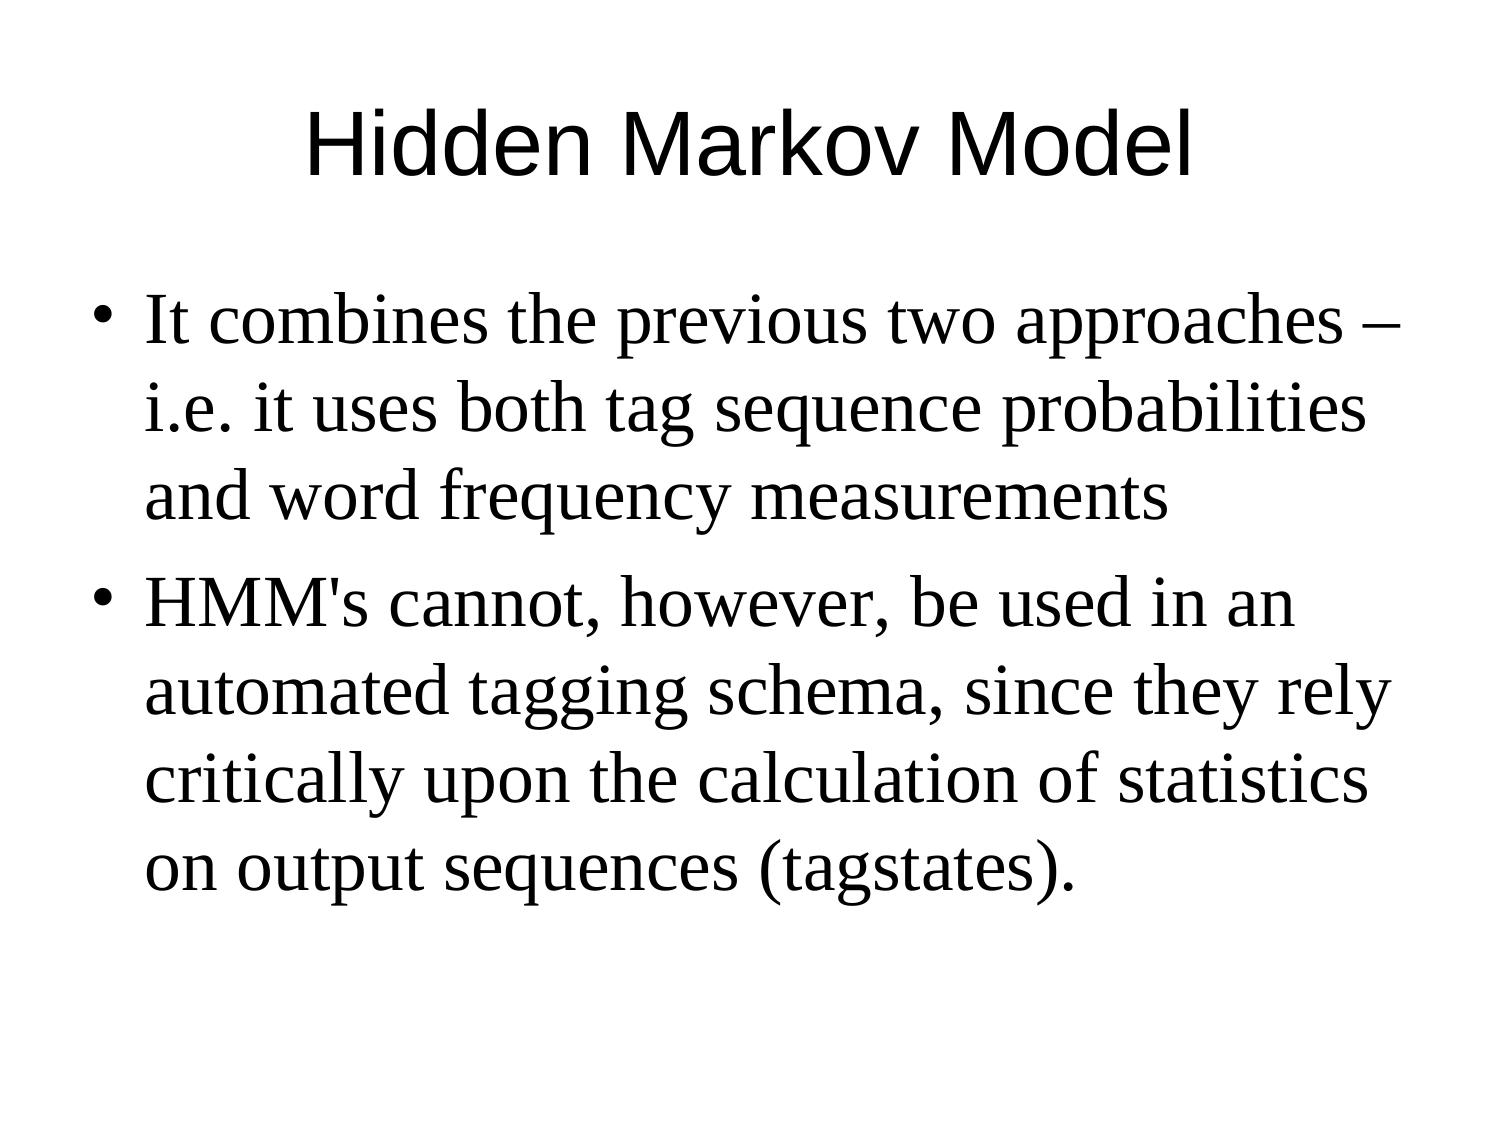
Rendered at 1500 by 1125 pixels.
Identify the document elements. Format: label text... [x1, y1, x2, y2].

title Hidden Markov Model [75, 45, 1426, 233]
list It combines the previous two approaches –i.e. it uses both tag sequence probabilities and word frequency measurements HMM's cannot, however, be used in an automated tagging schema, since they rely critically upon the calculation of statistics on output sequences (tagstates). [75, 262, 1426, 1005]
